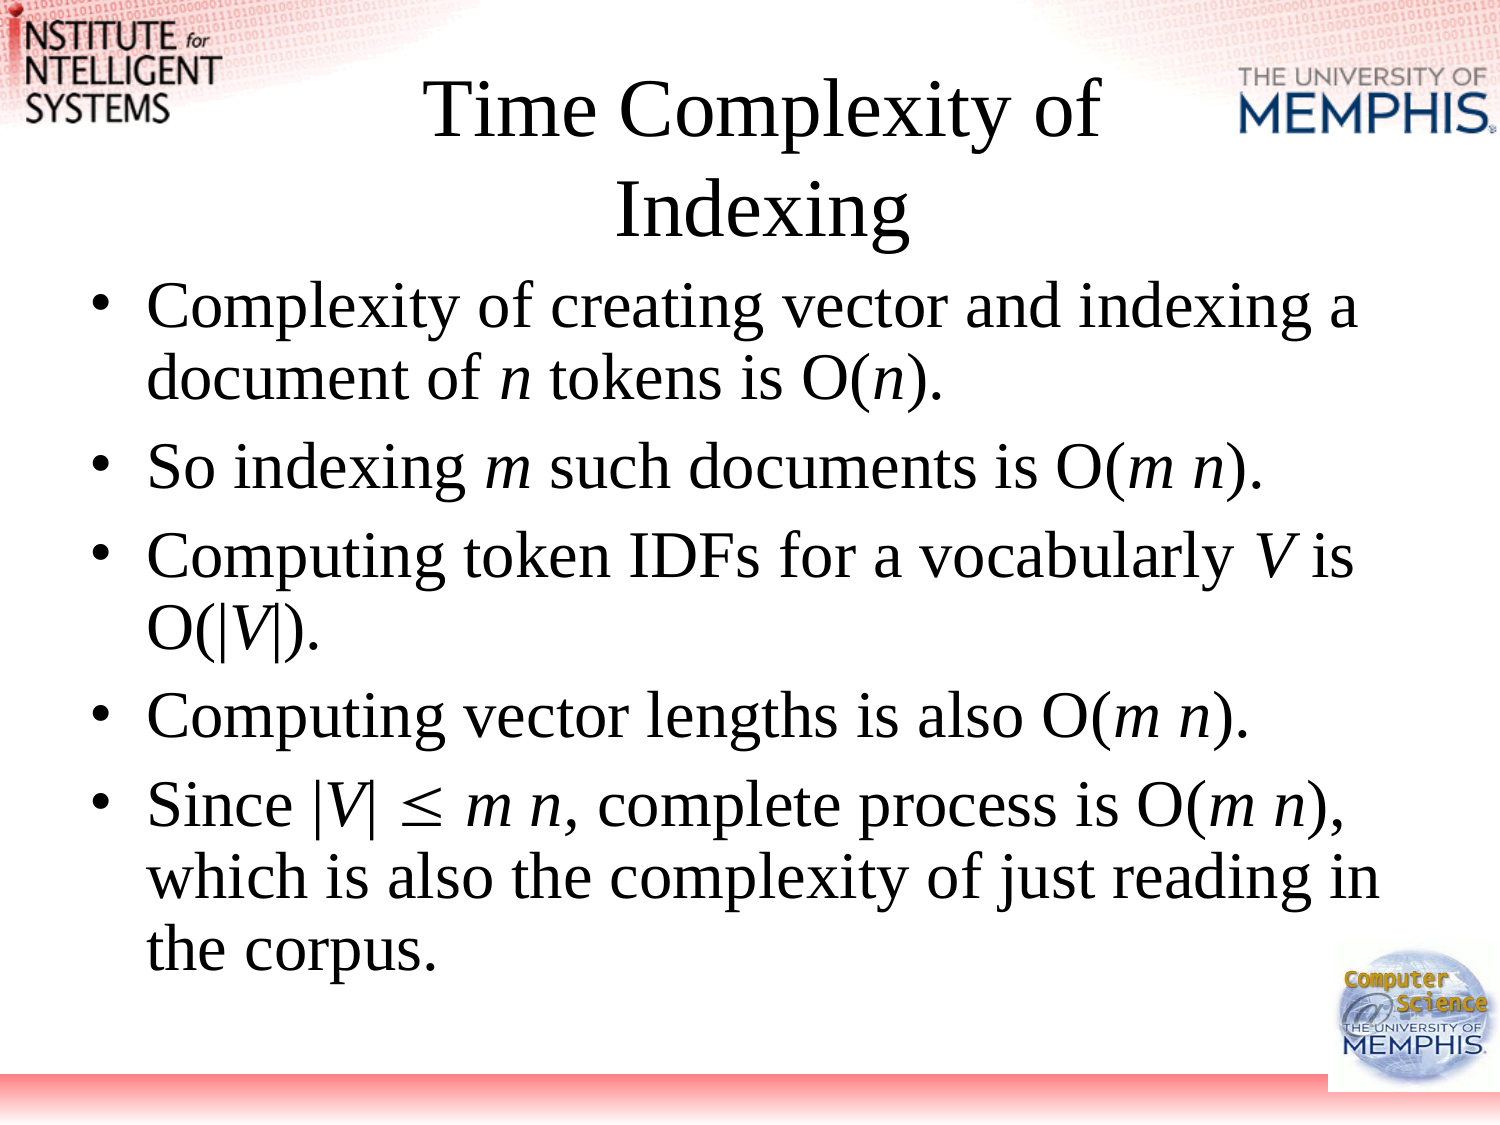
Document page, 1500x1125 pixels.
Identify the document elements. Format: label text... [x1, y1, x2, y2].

title Time Complexity of Indexing [279, 45, 1247, 261]
picture [0, 0, 501, 132]
picture [1328, 941, 1500, 1092]
picture [1012, 0, 1500, 141]
list Complexity of creating vector and indexing a document of n tokens is O(n). So indexing m such documents is O(m n). Computing token IDFs for a vocabularly V is O(|V|). Computing vector lengths is also O(m n). Since |V|  m n, complete process is O(m n), which is also the complexity of just reading in the corpus. [75, 262, 1426, 1006]
